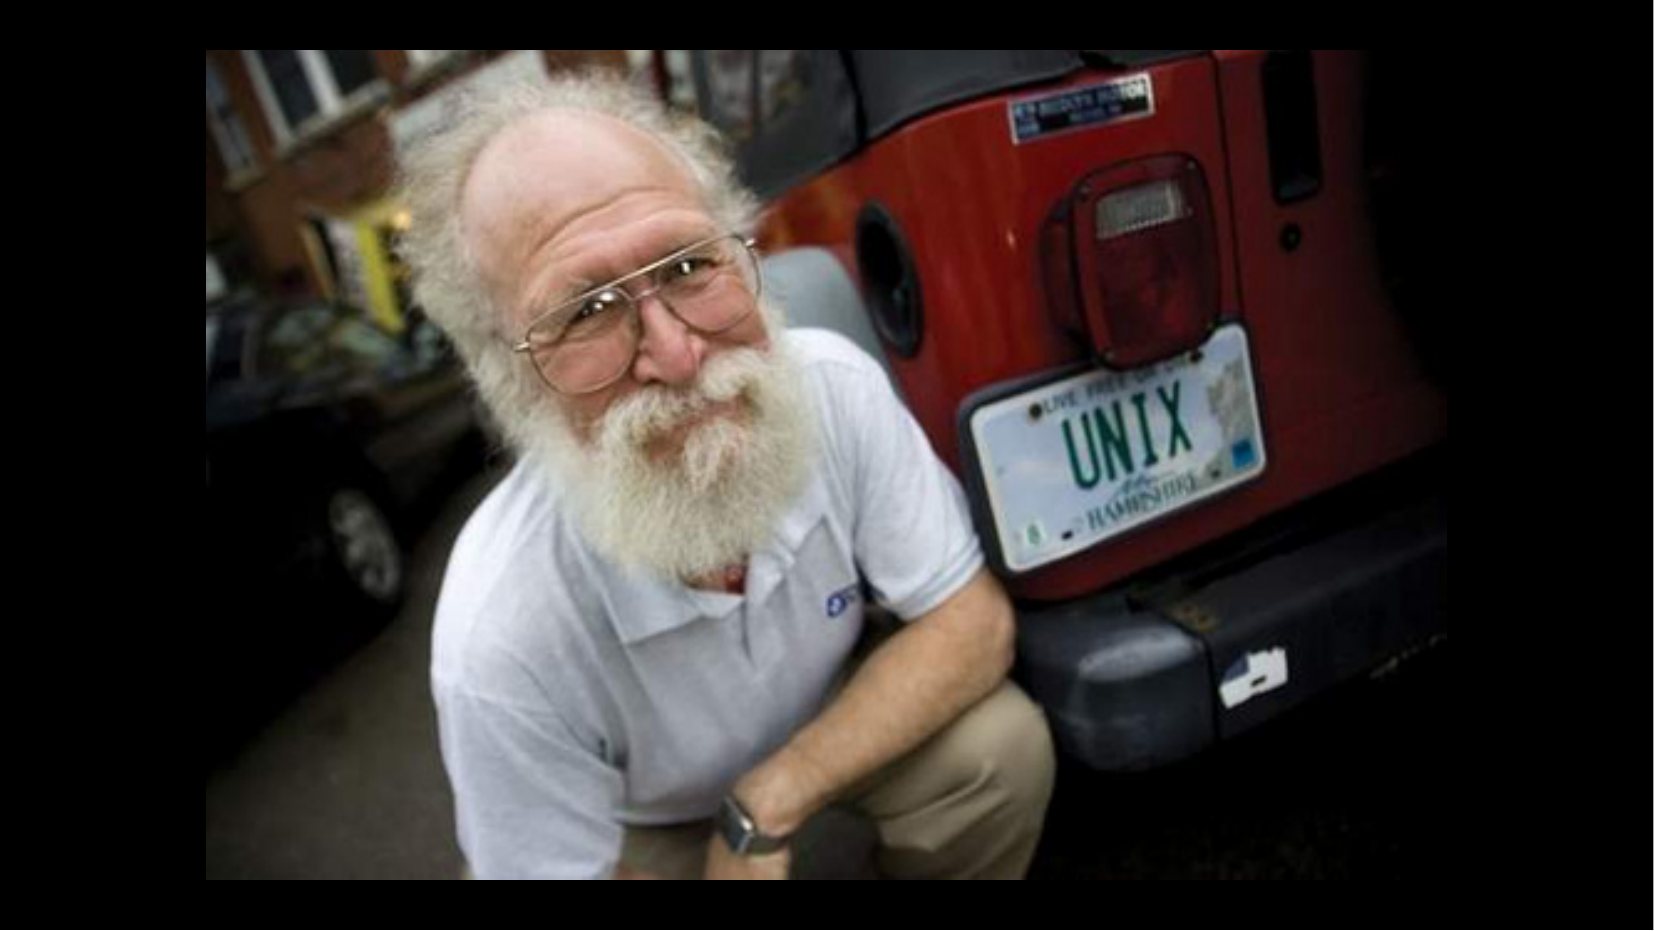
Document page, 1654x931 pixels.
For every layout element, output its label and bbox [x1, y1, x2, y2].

picture [206, 50, 1447, 880]
